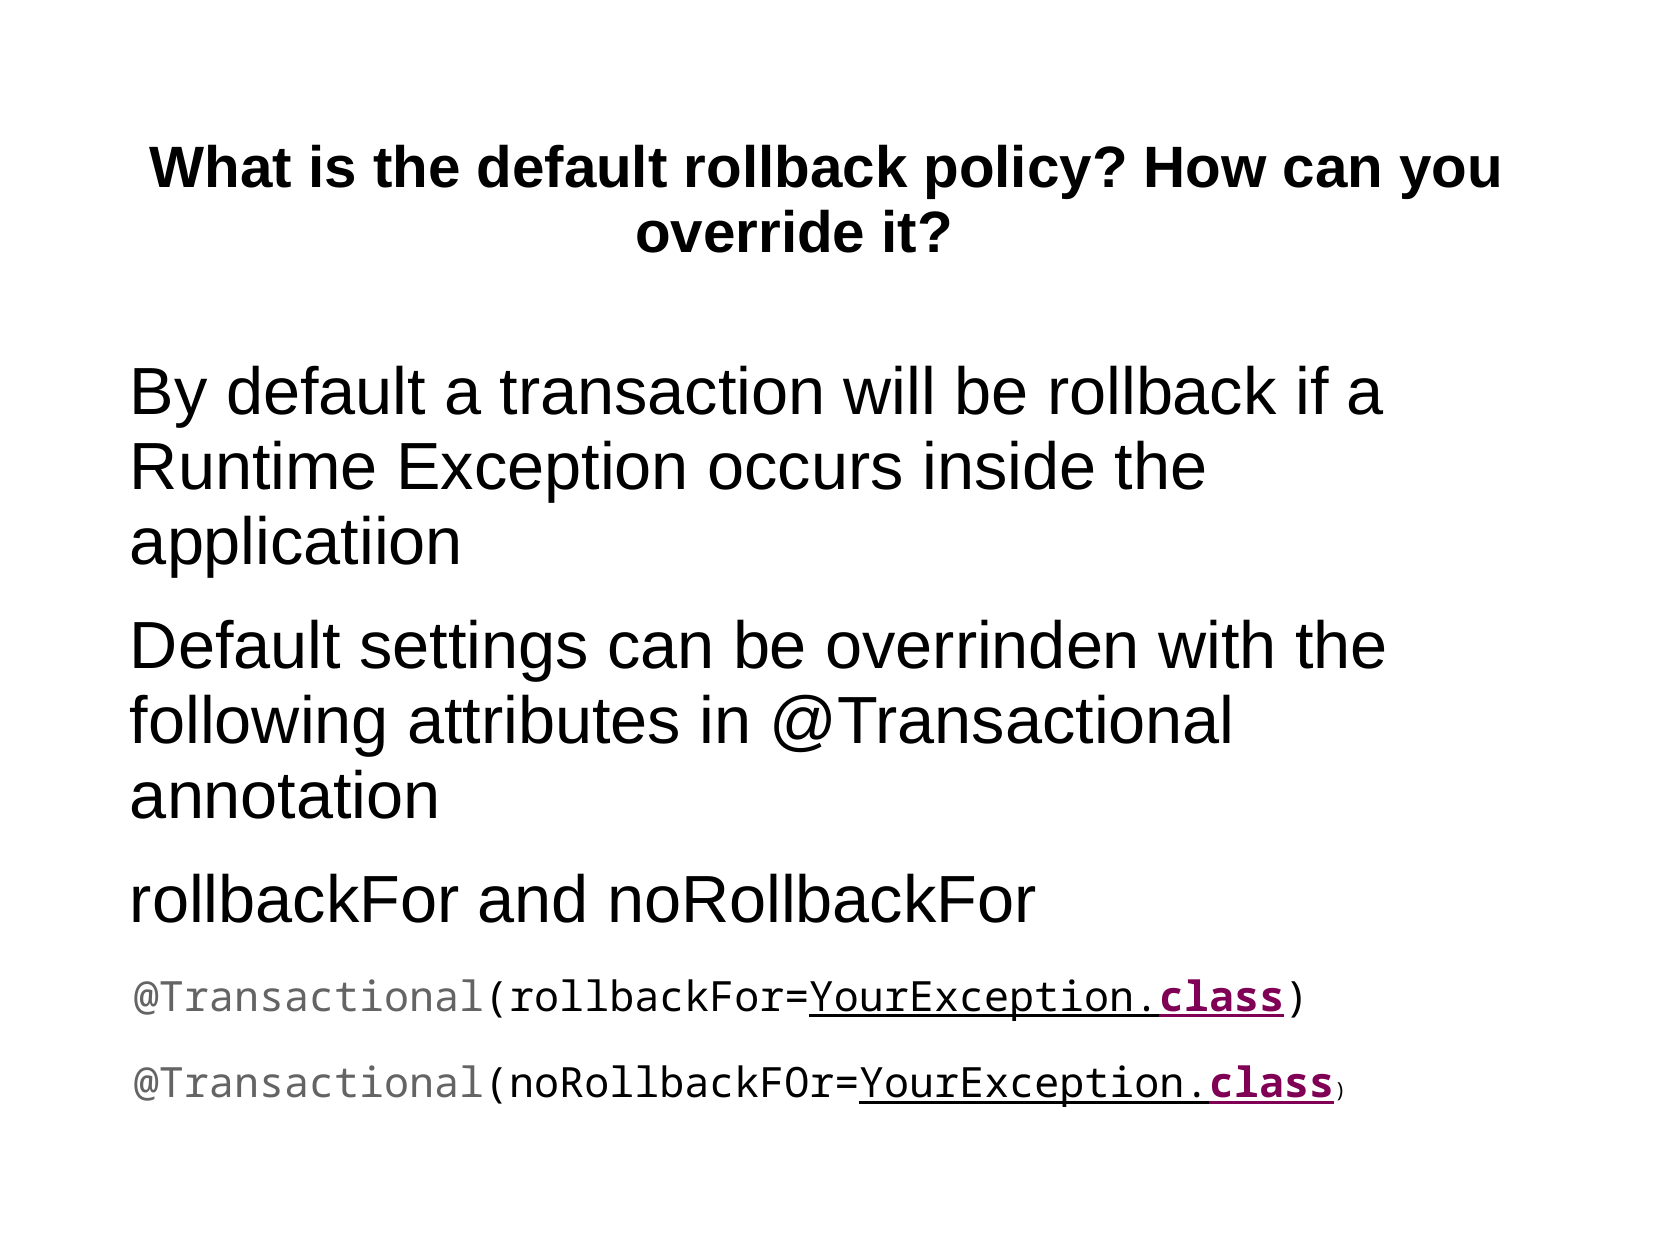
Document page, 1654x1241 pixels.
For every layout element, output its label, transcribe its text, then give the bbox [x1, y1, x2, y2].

title What is the default rollback policy? How can you override it? [82, 96, 1571, 304]
list By default a transaction will be rollback if a Runtime Exception occurs inside the applicatiion Default settings can be overrinden with the following attributes in @Transactional annotation rollbackFor and noRollbackFor @Transactional(rollbackFor=YourException.class) @Transactional(noRollbackFOr=YourException.class) [59, 354, 1548, 1094]
